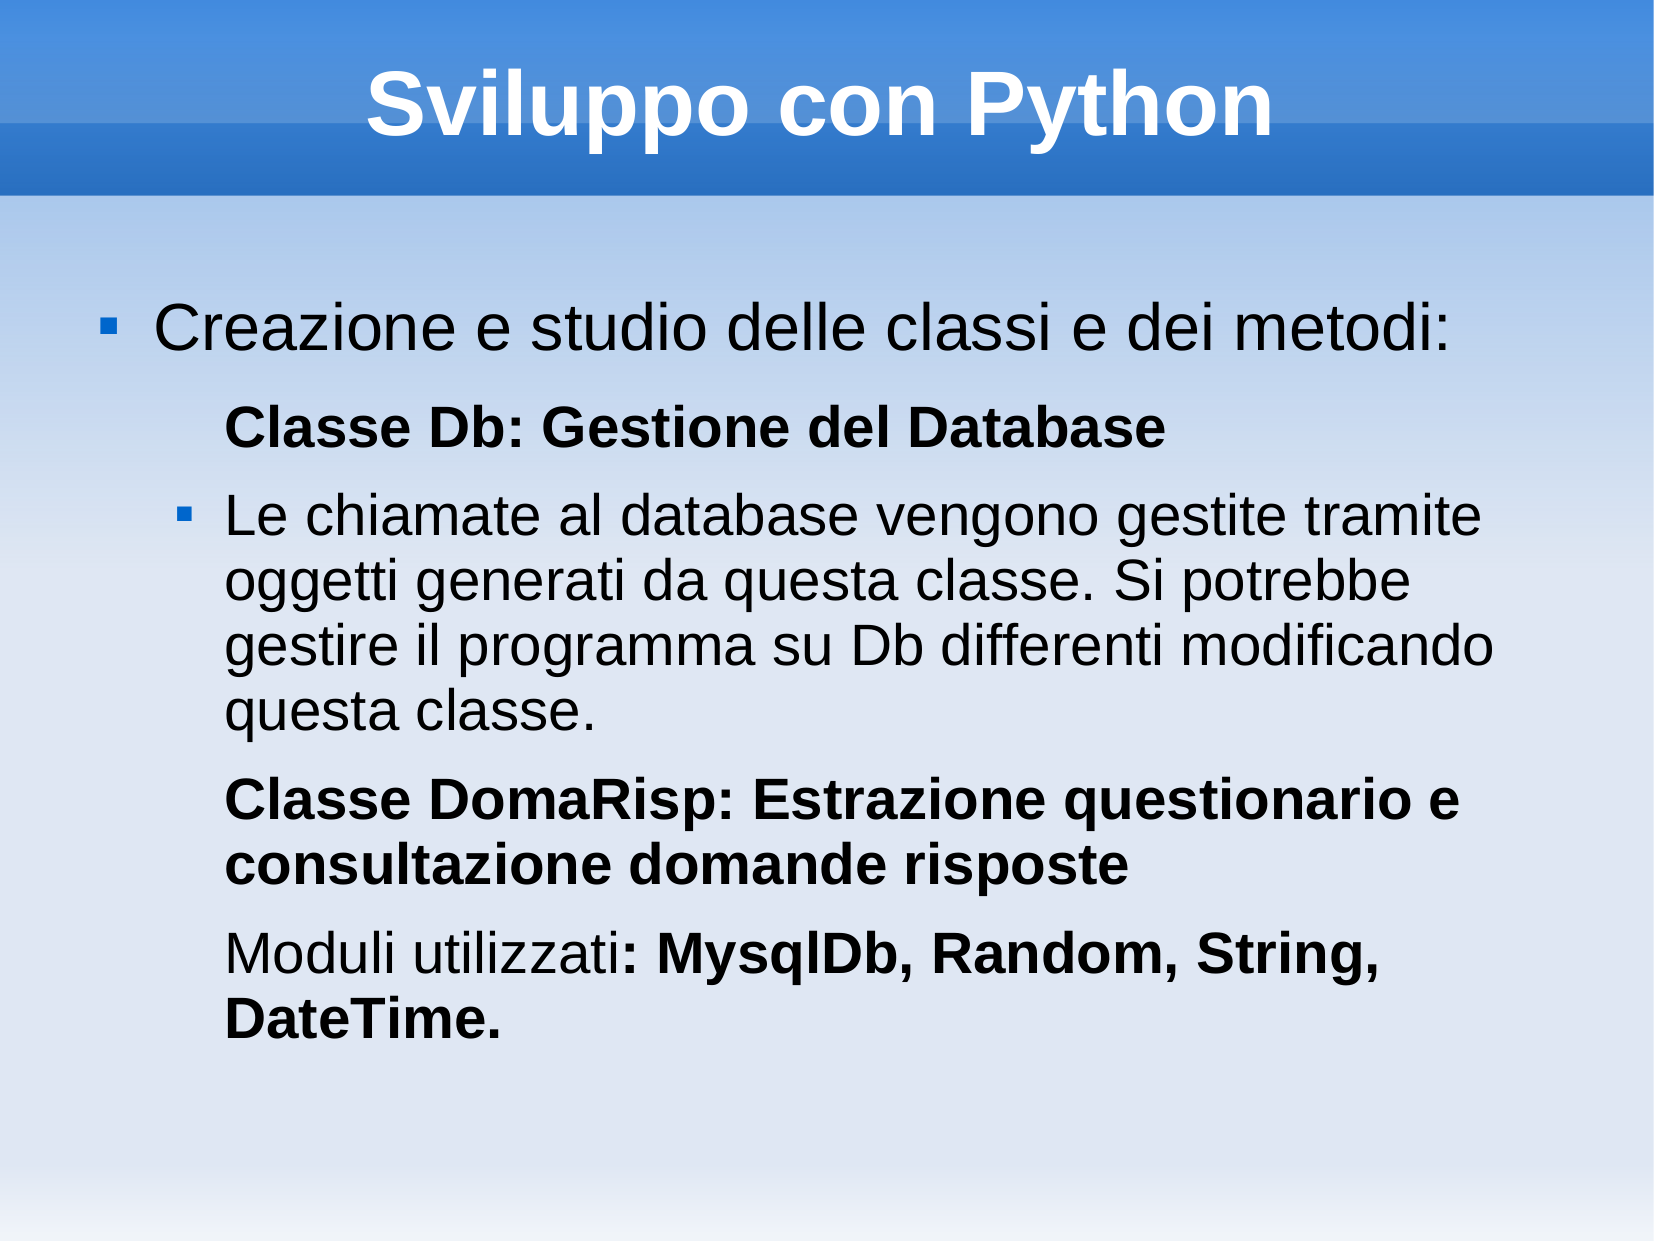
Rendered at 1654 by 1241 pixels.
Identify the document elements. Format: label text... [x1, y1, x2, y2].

list Creazione e studio delle classi e dei metodi: Classe Db: Gestione del Database Le chiamate al database vengono gestite tramite oggetti generati da questa classe. Si potrebbe gestire il programma su Db differenti modificando questa classe. Classe DomaRisp: Estrazione questionario e consultazione domande risposte Moduli utilizzati: MysqlDb, Random, String, DateTime. [82, 290, 1571, 1149]
title Sviluppo con Python [76, 7, 1565, 200]
picture [0, 0, 1654, 1241]
